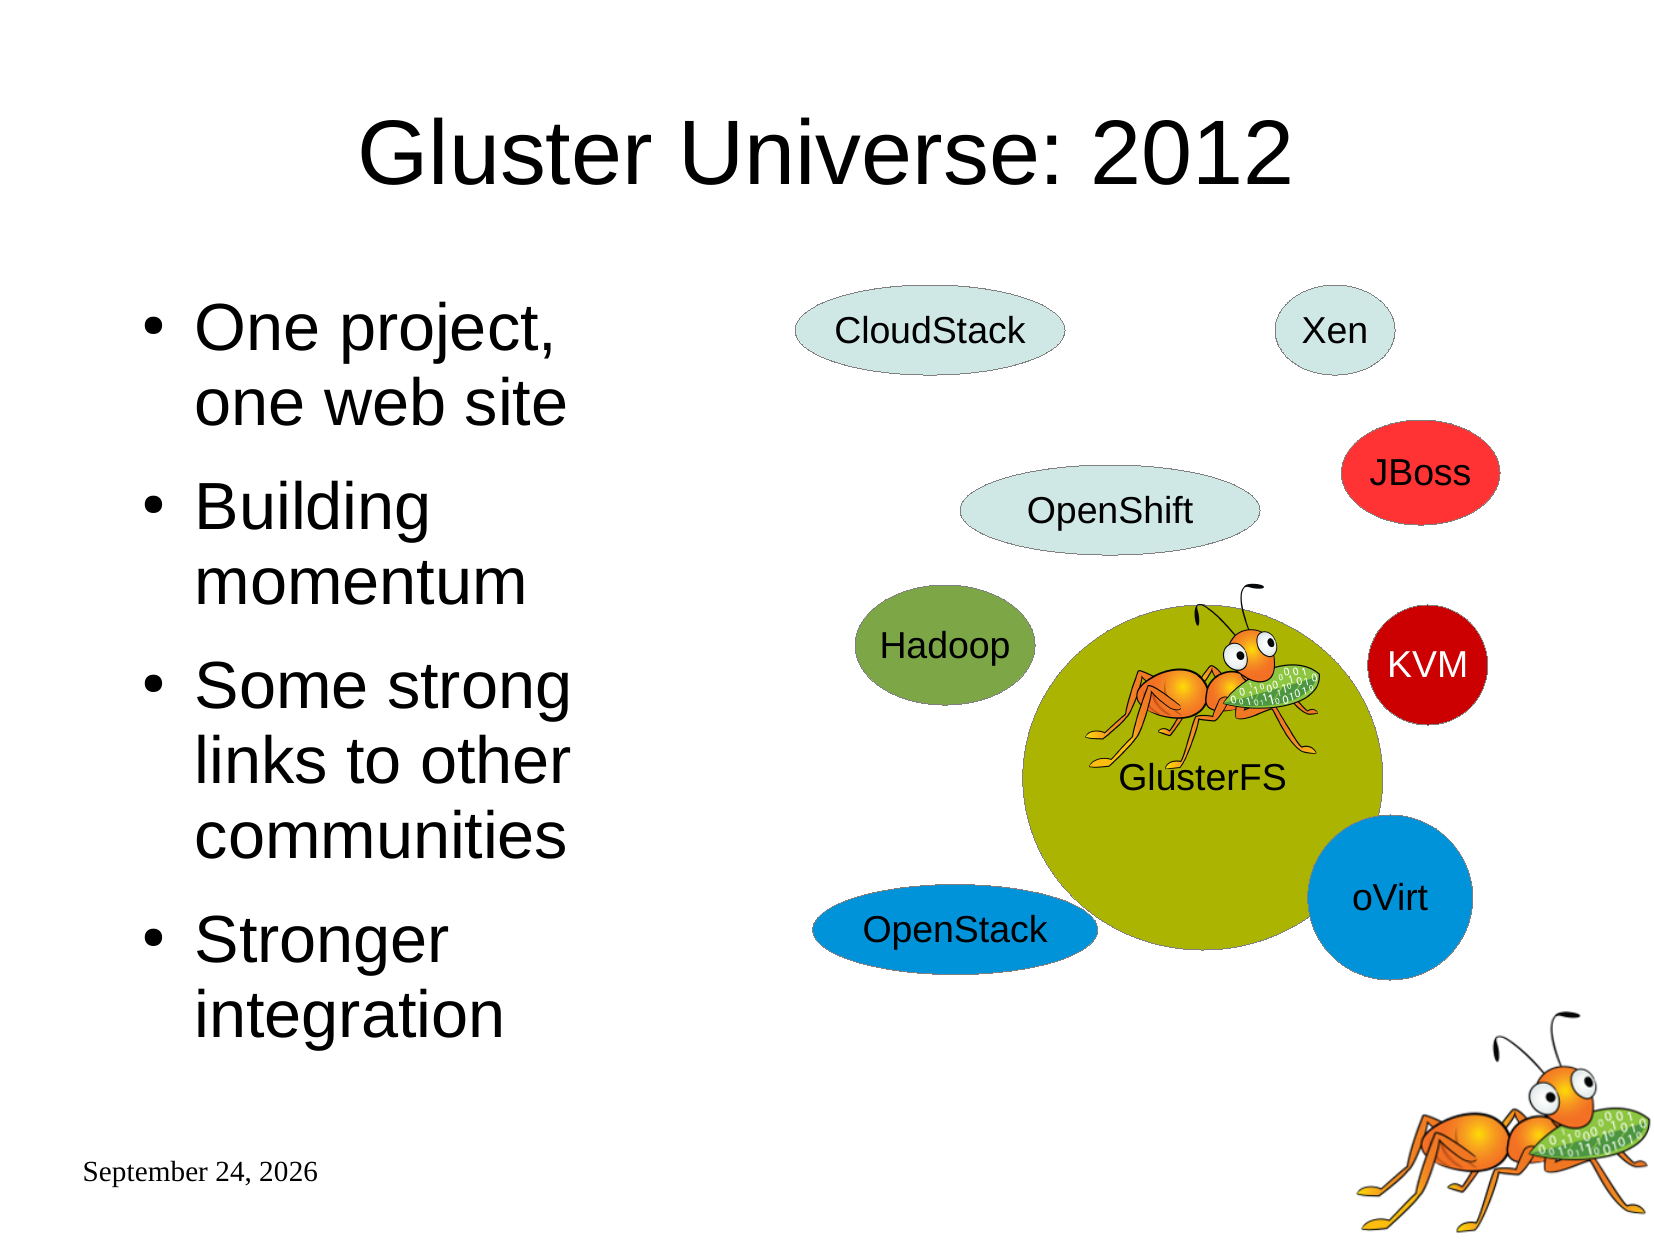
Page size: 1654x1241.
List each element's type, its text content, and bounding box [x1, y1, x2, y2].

text_box oVirt [1307, 814, 1473, 981]
text_box CloudStack [795, 285, 1066, 376]
text_box OpenStack [812, 884, 1098, 975]
picture [1082, 581, 1323, 772]
text_box Hadoop [855, 585, 1036, 706]
list One project, one web site Building momentum Some strong links to other communities Stronger integration [124, 290, 657, 1111]
text_box OpenShift [960, 465, 1261, 556]
text_box JBoss [1341, 420, 1501, 526]
title Gluster Universe: 2012 [82, 49, 1571, 257]
text_box GlusterFS [1022, 649, 1383, 951]
text_box KVM [1367, 604, 1488, 726]
text_box Xen [1275, 285, 1396, 376]
picture [1353, 1009, 1654, 1235]
